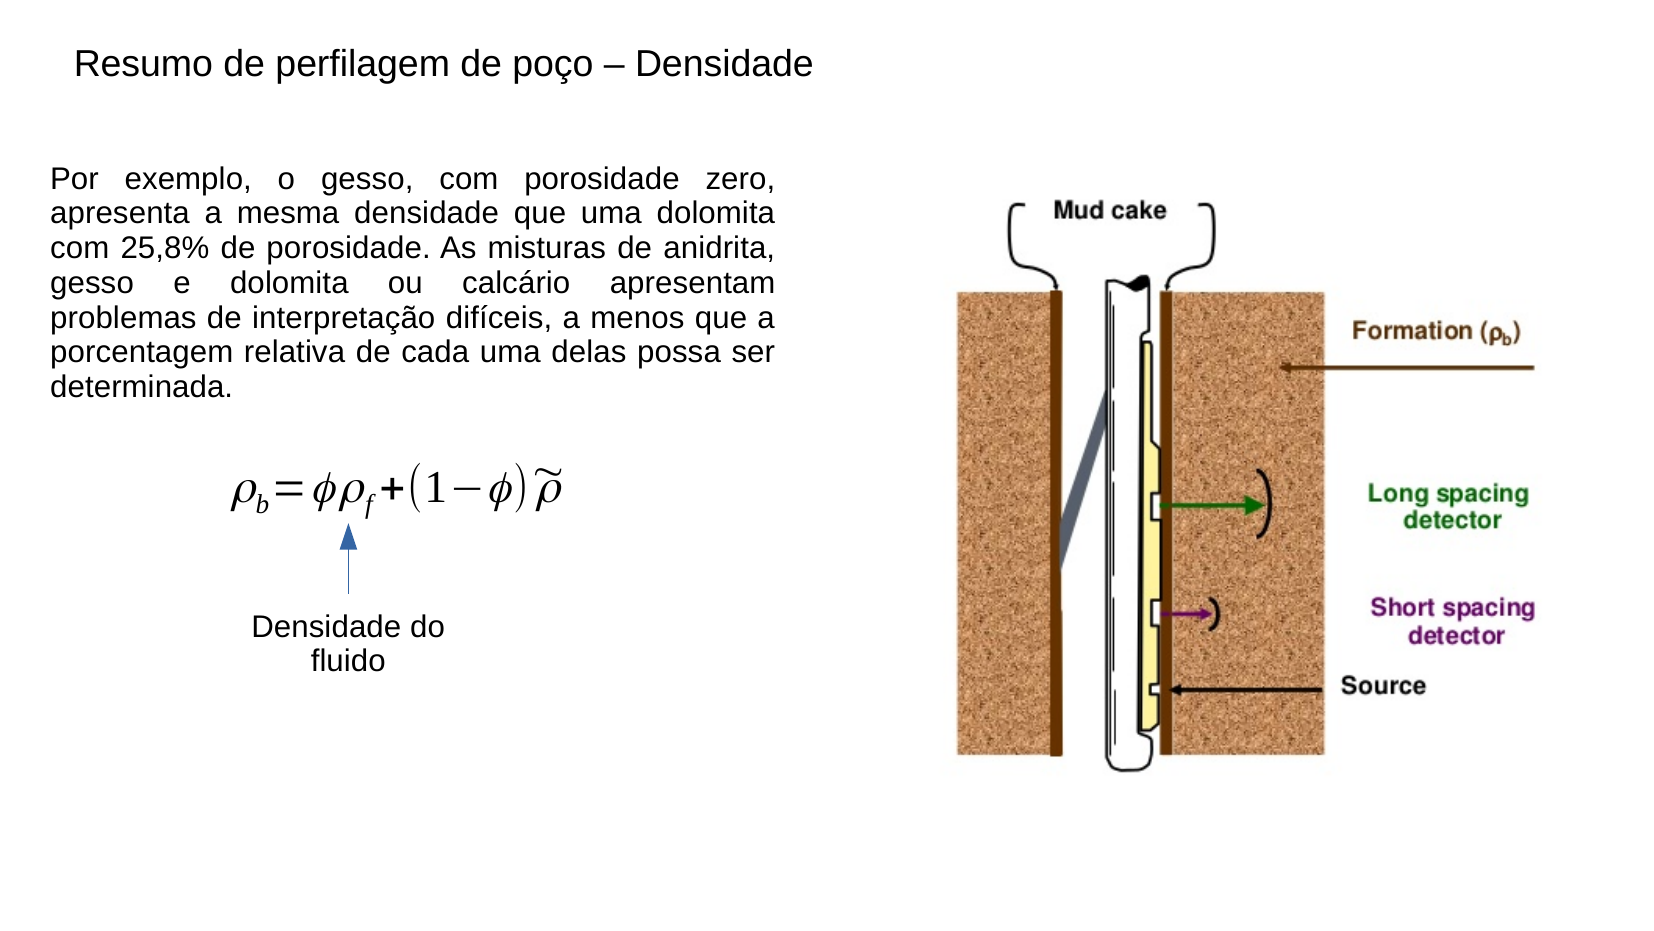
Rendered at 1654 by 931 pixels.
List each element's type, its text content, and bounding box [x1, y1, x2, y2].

picture [897, 153, 1548, 792]
chart [224, 460, 573, 519]
text_box Densidade do fluido [212, 601, 485, 686]
text_box Resumo de perfilagem de poço – Densidade [59, 35, 1123, 93]
text_box Por exemplo, o gesso, com porosidade zero, apresenta a mesma densidade que uma dolomita com 25,8% de porosidade. As misturas de anidrita, gesso e dolomita ou calcário apresentam problemas de interpretação difíceis, a menos que a porcentagem relativa de cada uma delas possa ser determinada. [35, 153, 792, 412]
